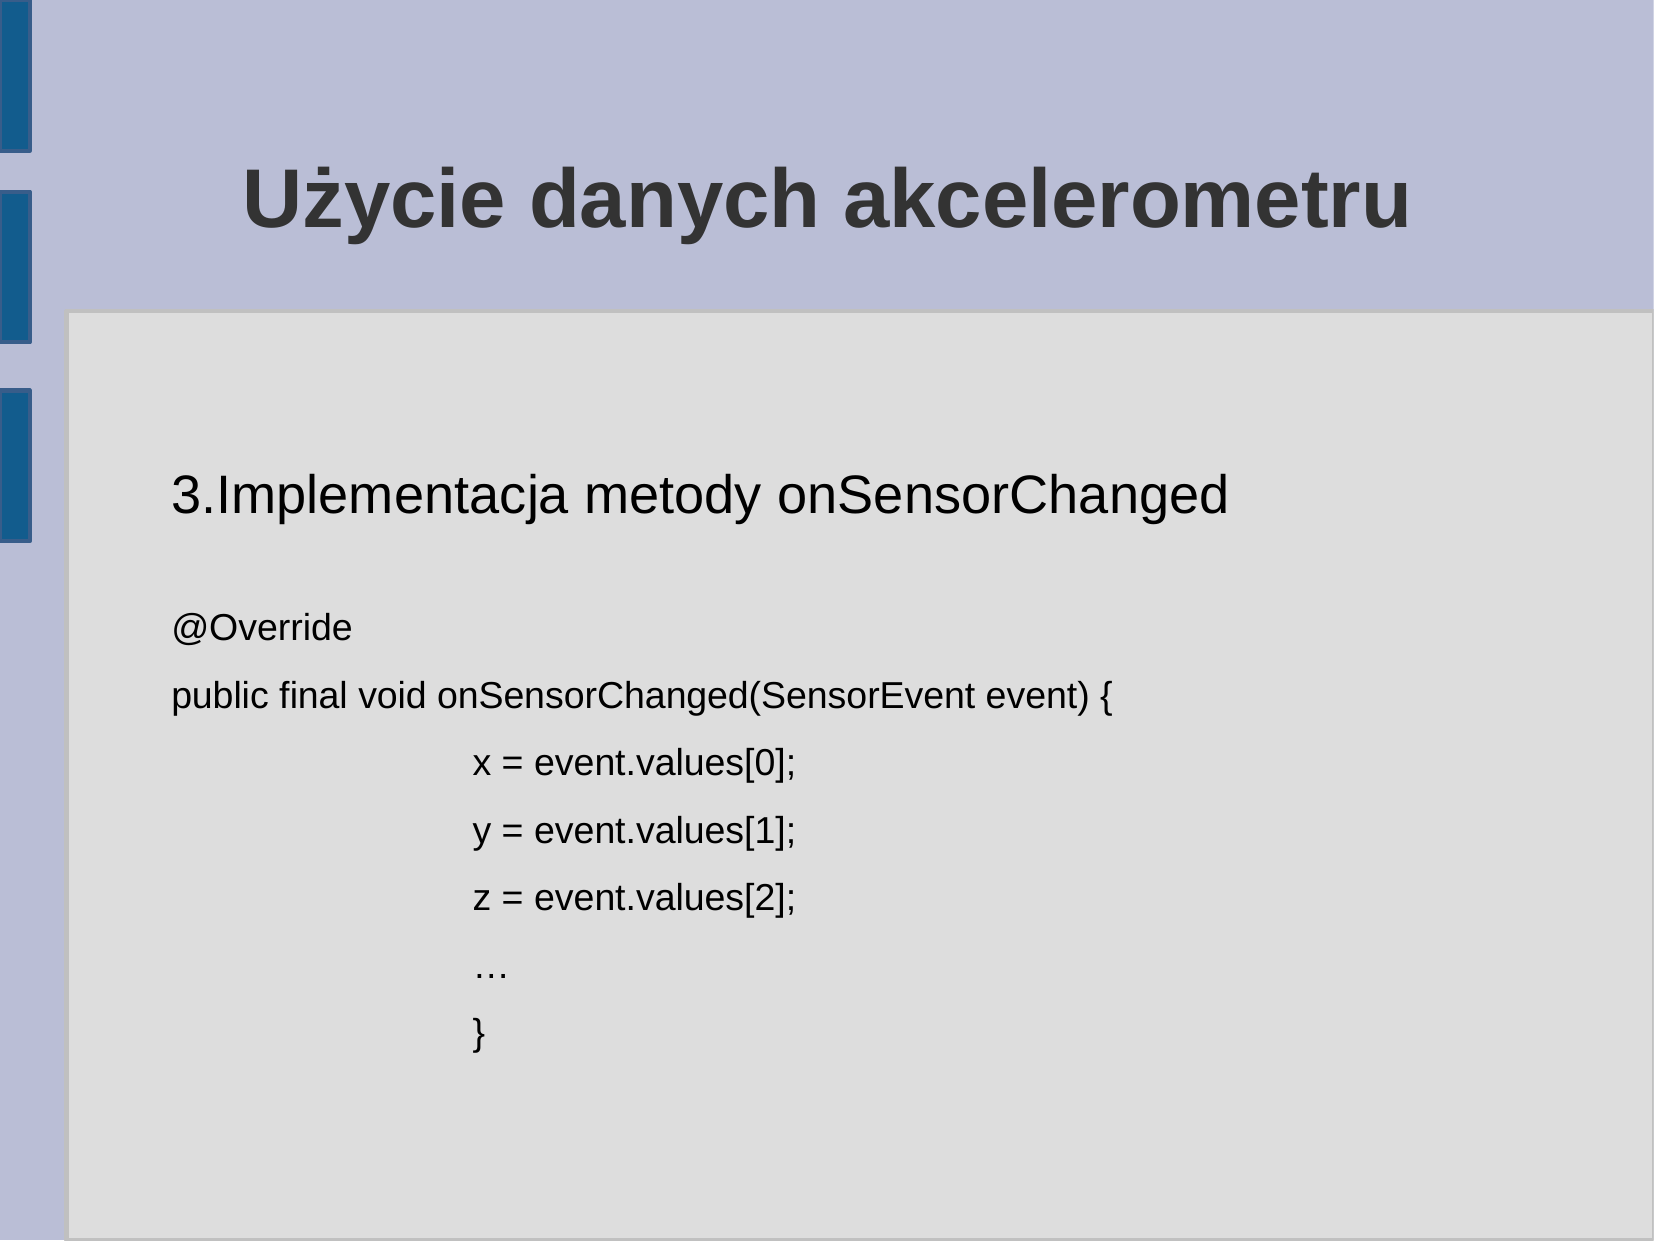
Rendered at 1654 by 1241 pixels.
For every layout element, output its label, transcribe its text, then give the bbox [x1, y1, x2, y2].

title Użycie danych akcelerometru [121, 91, 1534, 299]
list 3.Implementacja metody onSensorChanged @Override public final void onSensorChanged(SensorEvent event) { x = event.values[0]; y = event.values[1]; z = event.values[2]; … } [82, 389, 1654, 1031]
